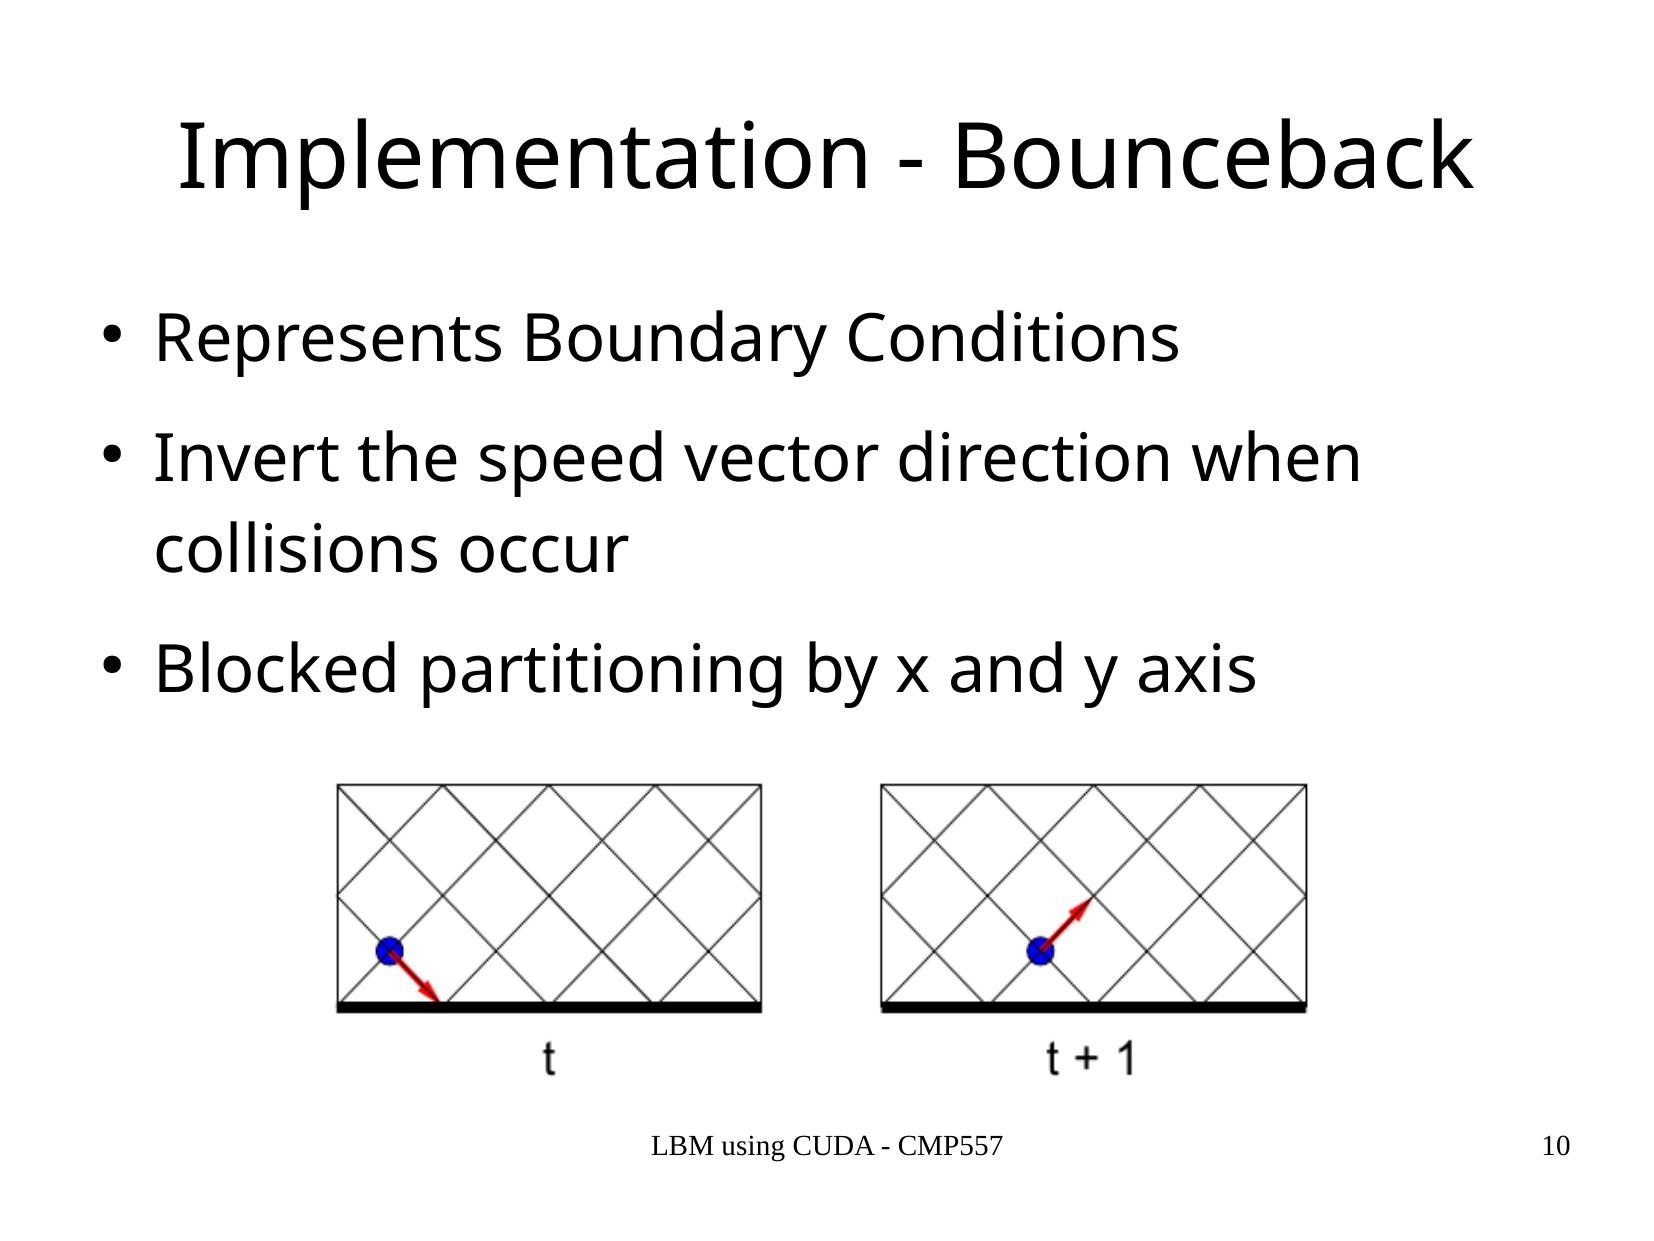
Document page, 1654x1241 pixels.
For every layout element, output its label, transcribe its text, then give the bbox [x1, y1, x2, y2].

title Implementation - Bounceback [82, 49, 1571, 257]
list Represents Boundary Conditions Invert the speed vector direction when collisions occur Blocked partitioning by x and y axis [82, 290, 1571, 1109]
picture [328, 767, 1317, 1083]
